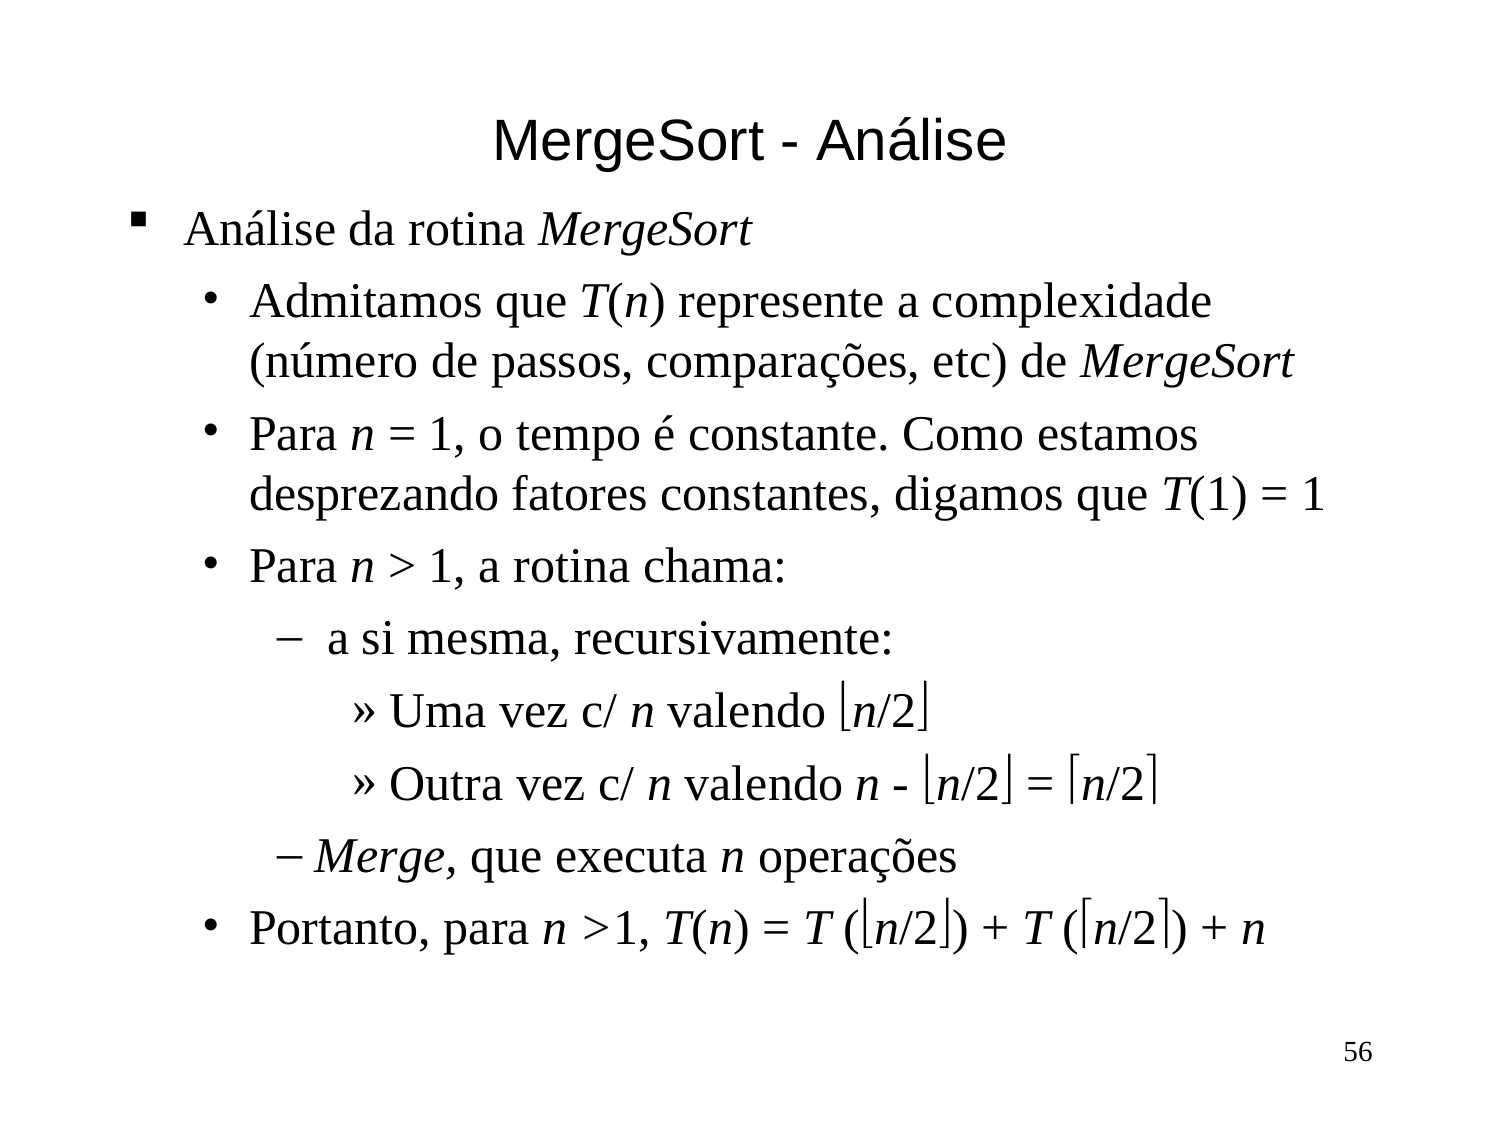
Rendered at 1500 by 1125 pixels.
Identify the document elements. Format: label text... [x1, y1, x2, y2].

title MergeSort - Análise [112, 99, 1388, 175]
list Análise da rotina MergeSort Admitamos que T(n) represente a complexidade (número de passos, comparações, etc) de MergeSort Para n = 1, o tempo é constante. Como estamos desprezando fatores constantes, digamos que T(1) = 1 Para n > 1, a rotina chama: a si mesma, recursivamente: Uma vez c/ n valendo n/2 Outra vez c/ n valendo n - n/2 = n/2 Merge, que executa n operações Portanto, para n >1, T(n) = T (n/2) + T (n/2) + n [112, 187, 1388, 1000]
